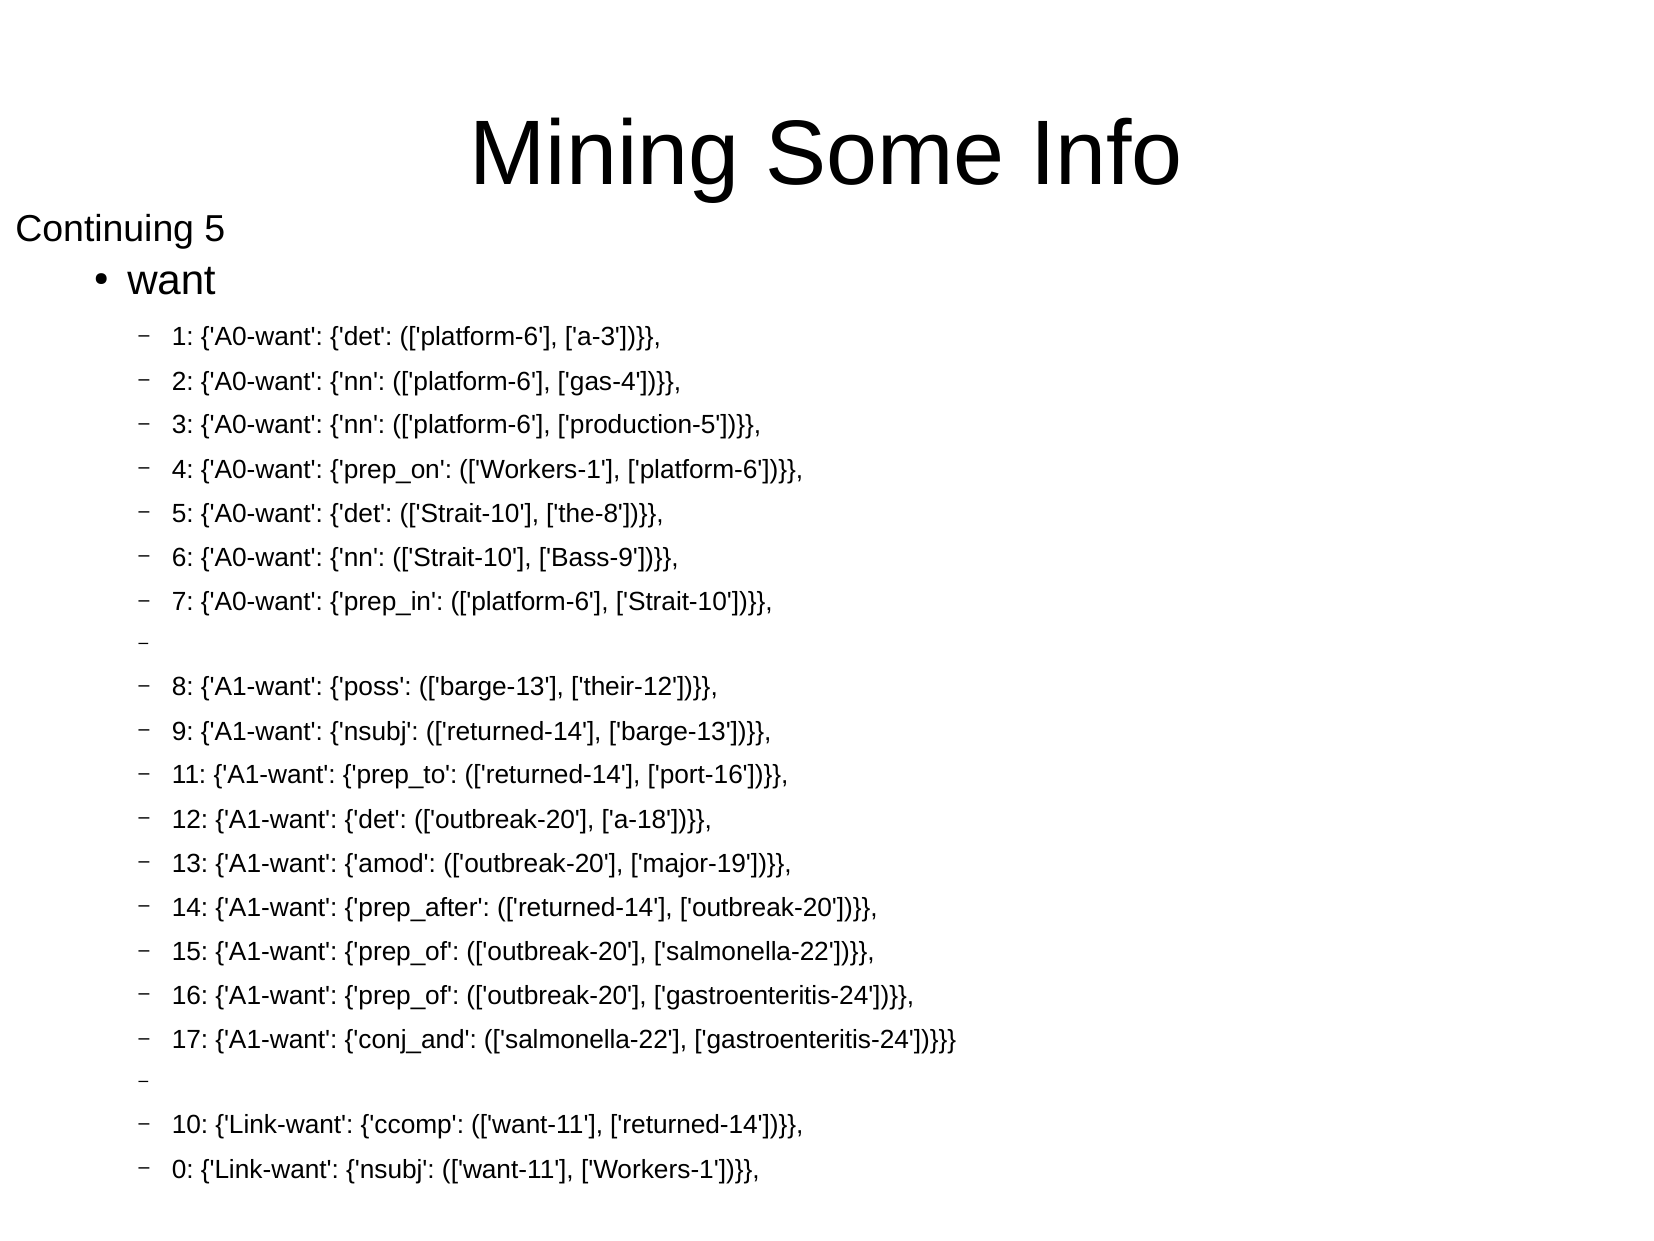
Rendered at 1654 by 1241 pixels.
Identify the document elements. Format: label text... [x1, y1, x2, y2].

list want 1: {'A0-want': {'det': (['platform-6'], ['a-3'])}}, 2: {'A0-want': {'nn': (['platform-6'], ['gas-4'])}}, 3: {'A0-want': {'nn': (['platform-6'], ['production-5'])}}, 4: {'A0-want': {'prep_on': (['Workers-1'], ['platform-6'])}}, 5: {'A0-want': {'det': (['Strait-10'], ['the-8'])}}, 6: {'A0-want': {'nn': (['Strait-10'], ['Bass-9'])}}, 7: {'A0-want': {'prep_in': (['platform-6'], ['Strait-10'])}}, 8: {'A1-want': {'poss': (['barge-13'], ['their-12'])}}, 9: {'A1-want': {'nsubj': (['returned-14'], ['barge-13'])}}, 11: {'A1-want': {'prep_to': (['returned-14'], ['port-16'])}}, 12: {'A1-want': {'det': (['outbreak-20'], ['a-18'])}}, 13: {'A1-want': {'amod': (['outbreak-20'], ['major-19'])}}, 14: {'A1-want': {'prep_after': (['returned-14'], ['outbreak-20'])}}, 15: {'A1-want': {'prep_of': (['outbreak-20'], ['salmonella-22'])}}, 16: {'A1-want': {'prep_of': (['outbreak-20'], ['gastroenteritis-24'])}}, 17: {'A1-want': {'conj_and': (['salmonella-22'], ['gastroenteritis-24'])}}} 10: {'Link-want': {'ccomp': (['want-11'], ['returned-14'])}}, 0: {'Link-want': {'nsubj': (['want-11'], ['Workers-1'])}}, [82, 256, 1538, 1186]
title Mining Some Info [82, 49, 1571, 257]
text_box Continuing 5 [0, 199, 241, 257]
